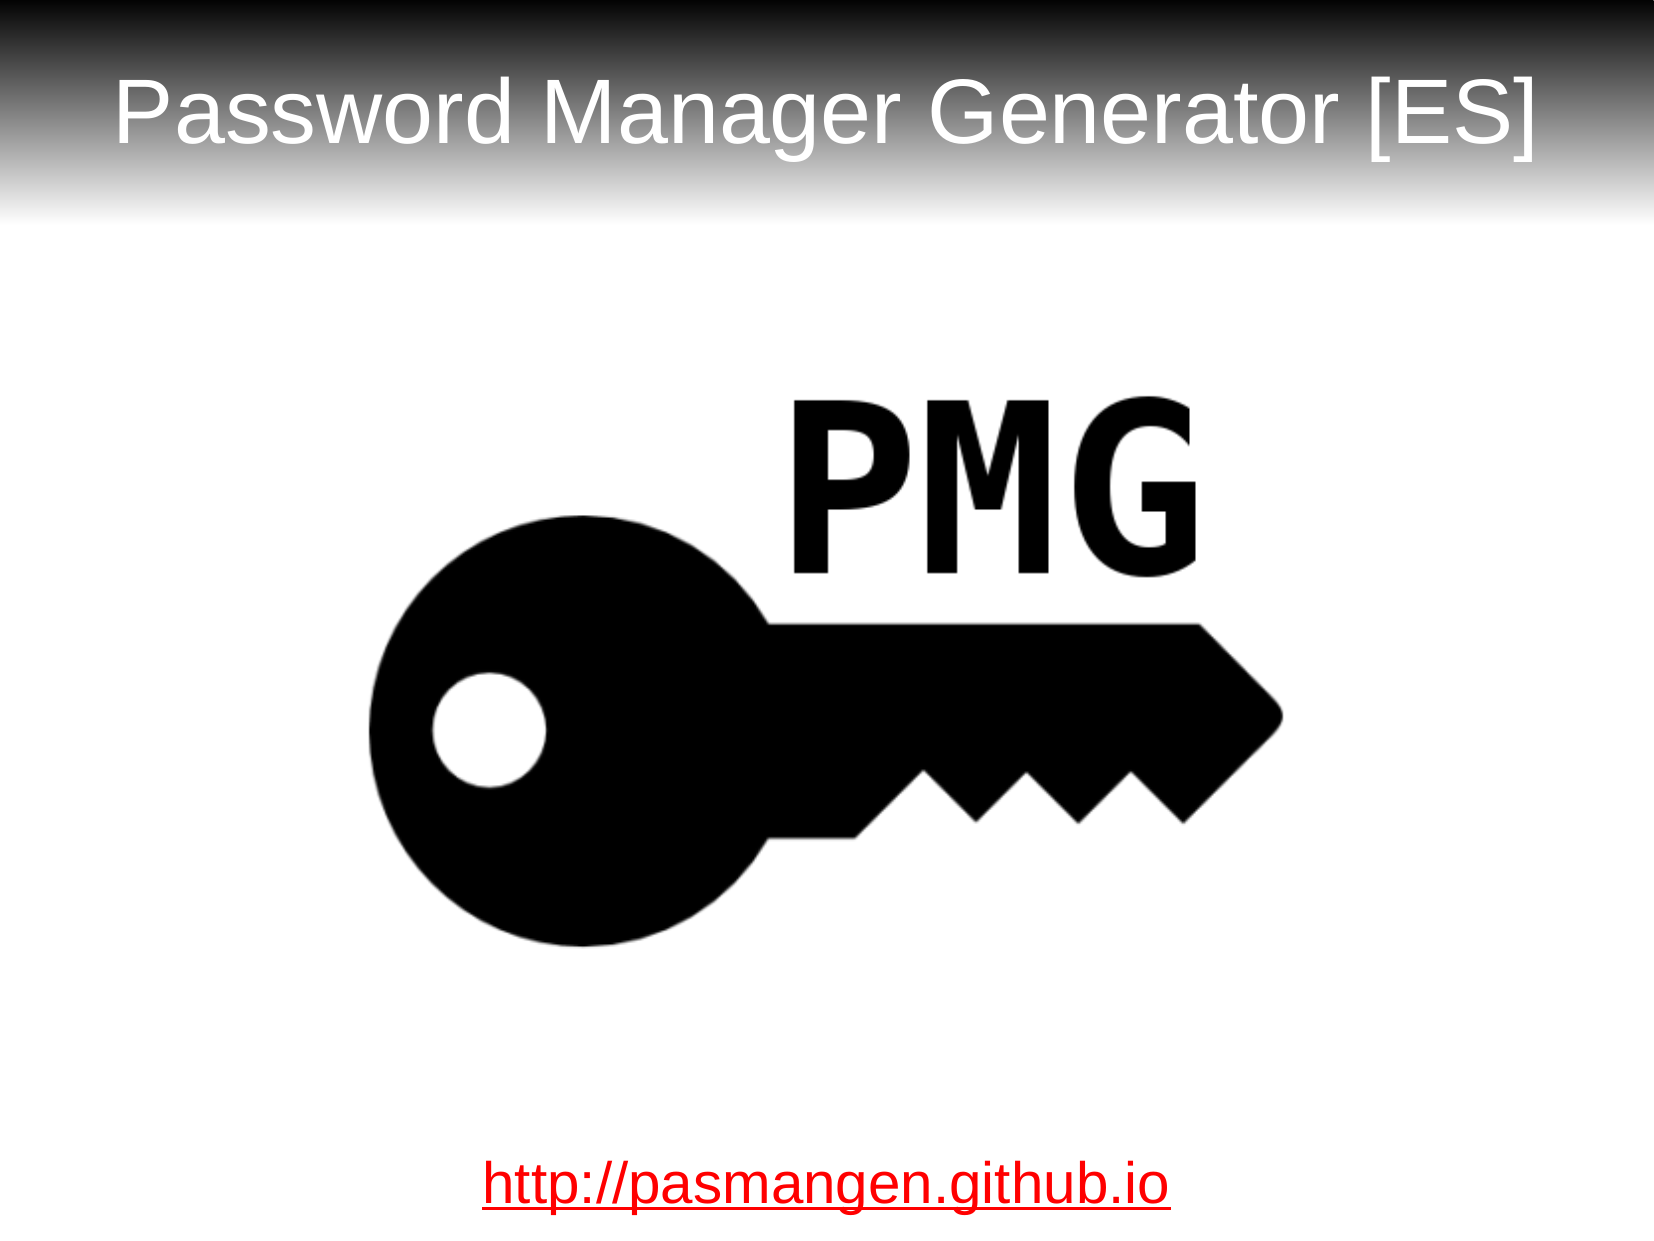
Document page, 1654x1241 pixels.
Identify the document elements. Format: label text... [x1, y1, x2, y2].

picture [318, 224, 1335, 1143]
title Password Manager Generator [ES] [0, 0, 1654, 225]
text_box http://pasmangen.github.io [0, 1143, 1654, 1241]
